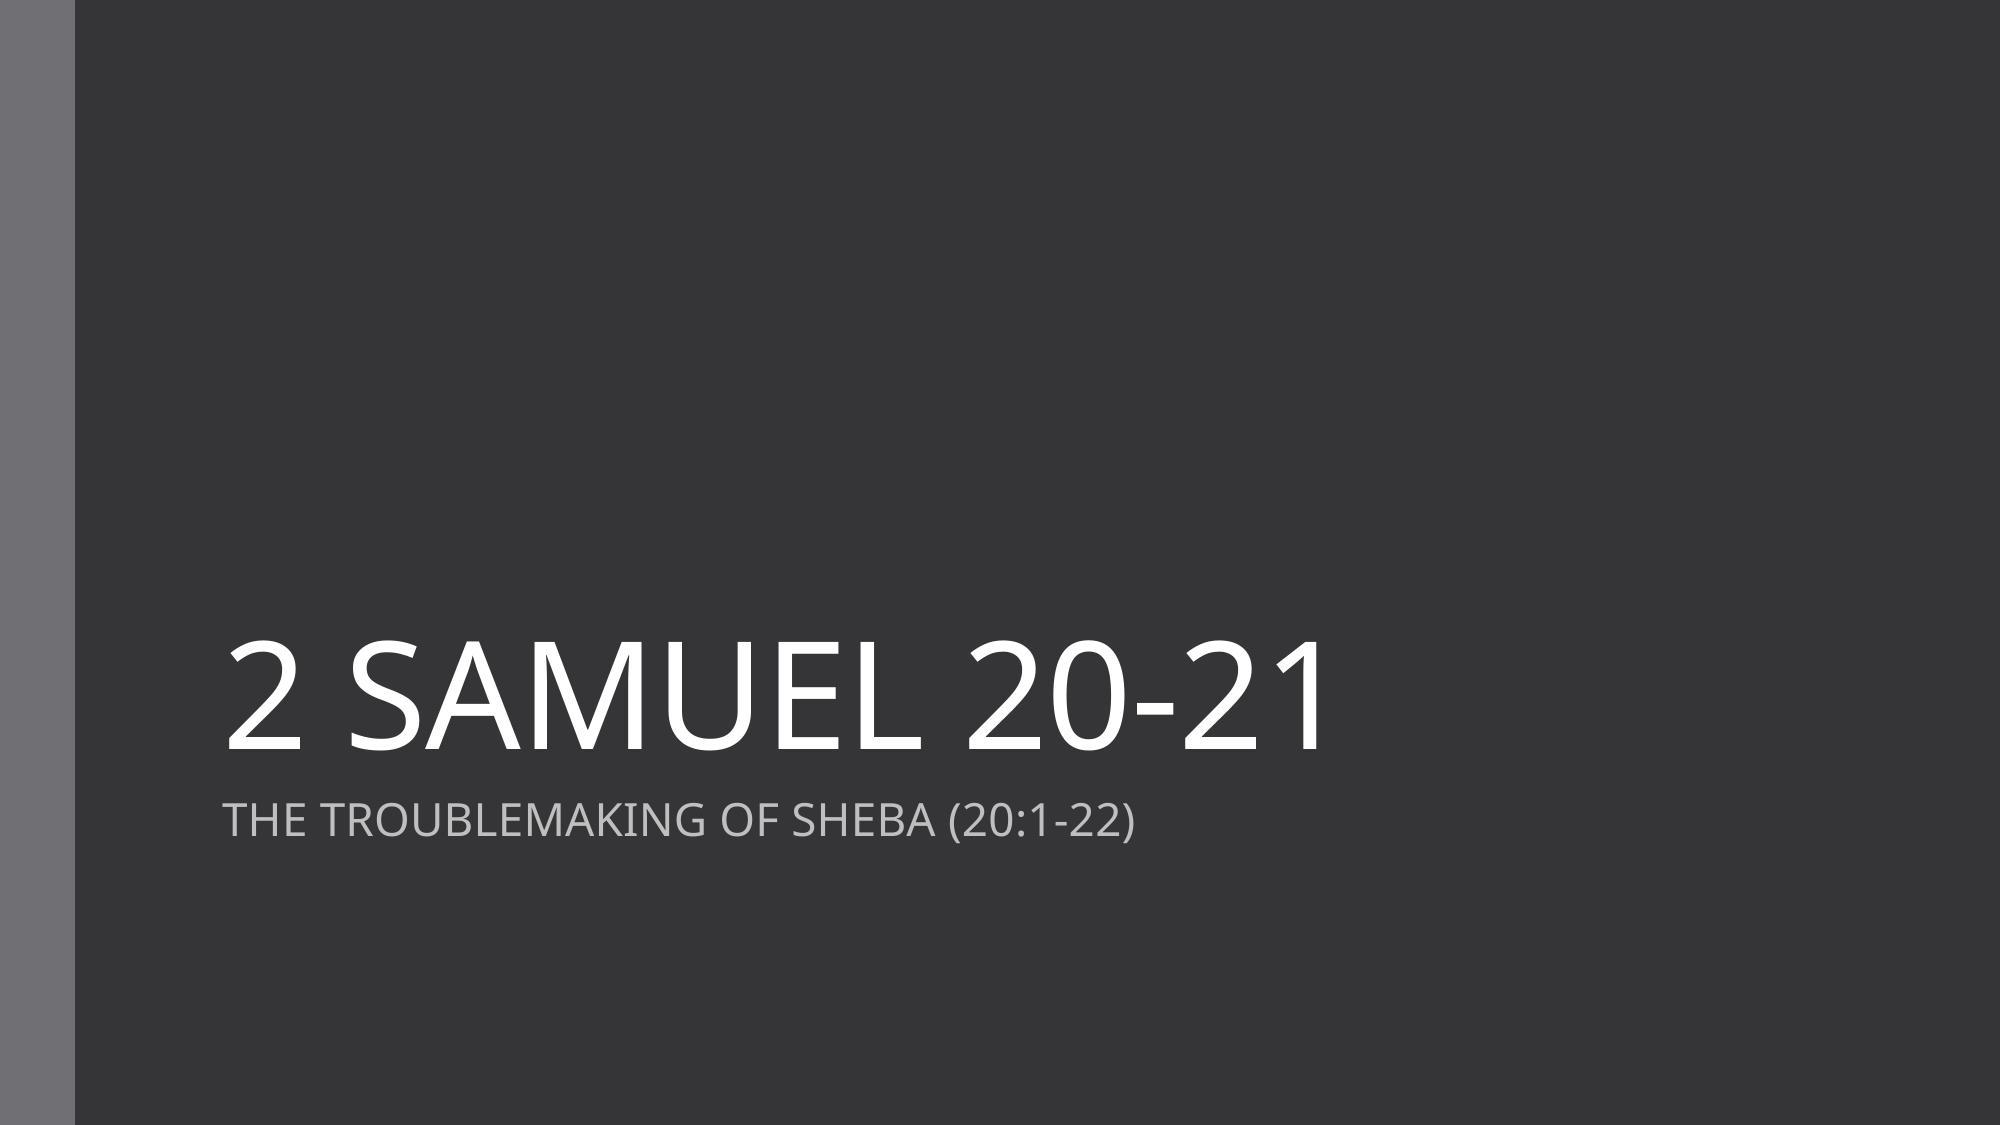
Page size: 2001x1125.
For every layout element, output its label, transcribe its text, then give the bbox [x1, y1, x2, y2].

title 2 SAMUEL 20-21 [206, 124, 1752, 787]
subtitle THE TROUBLEMAKING OF SHEBA (20:1-22) [206, 787, 1752, 1066]
